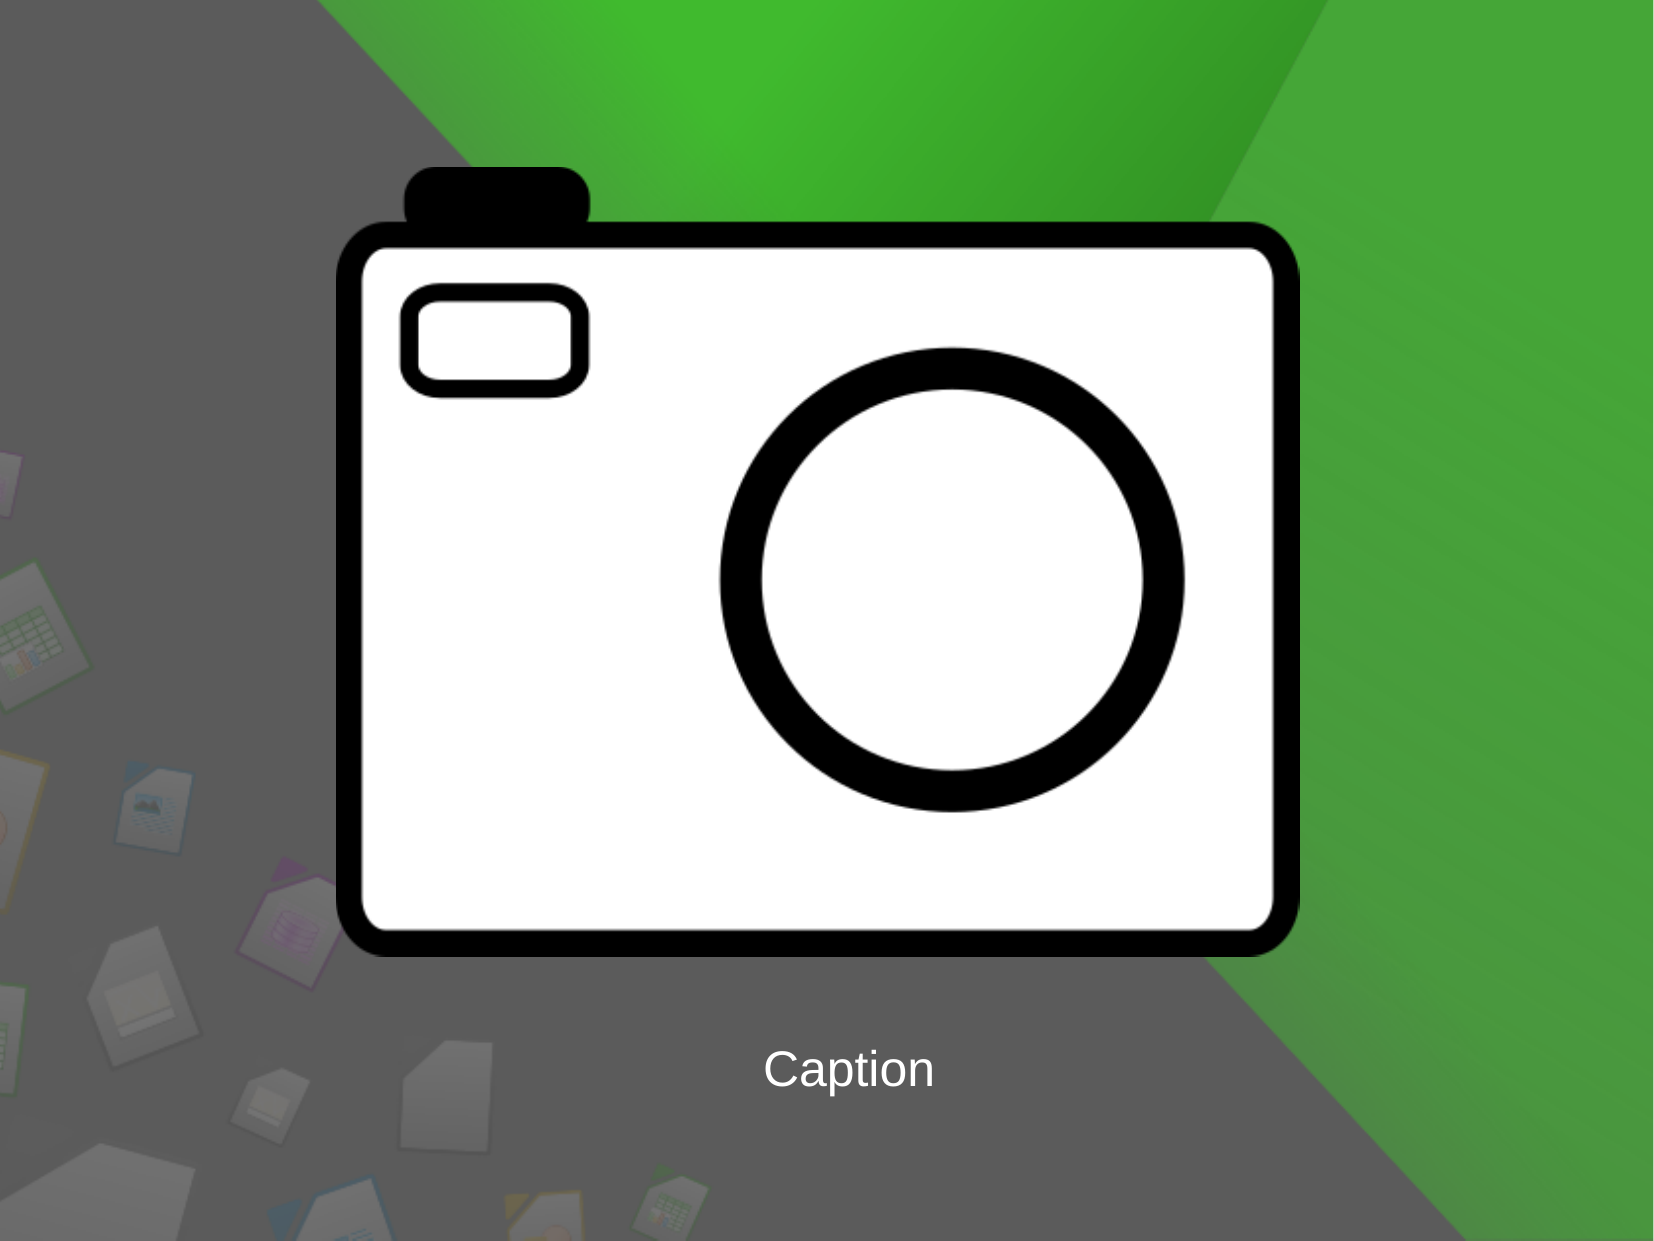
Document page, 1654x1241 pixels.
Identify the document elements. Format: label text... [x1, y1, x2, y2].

text_box Caption [748, 1033, 950, 1105]
picture [0, 0, 1654, 1241]
